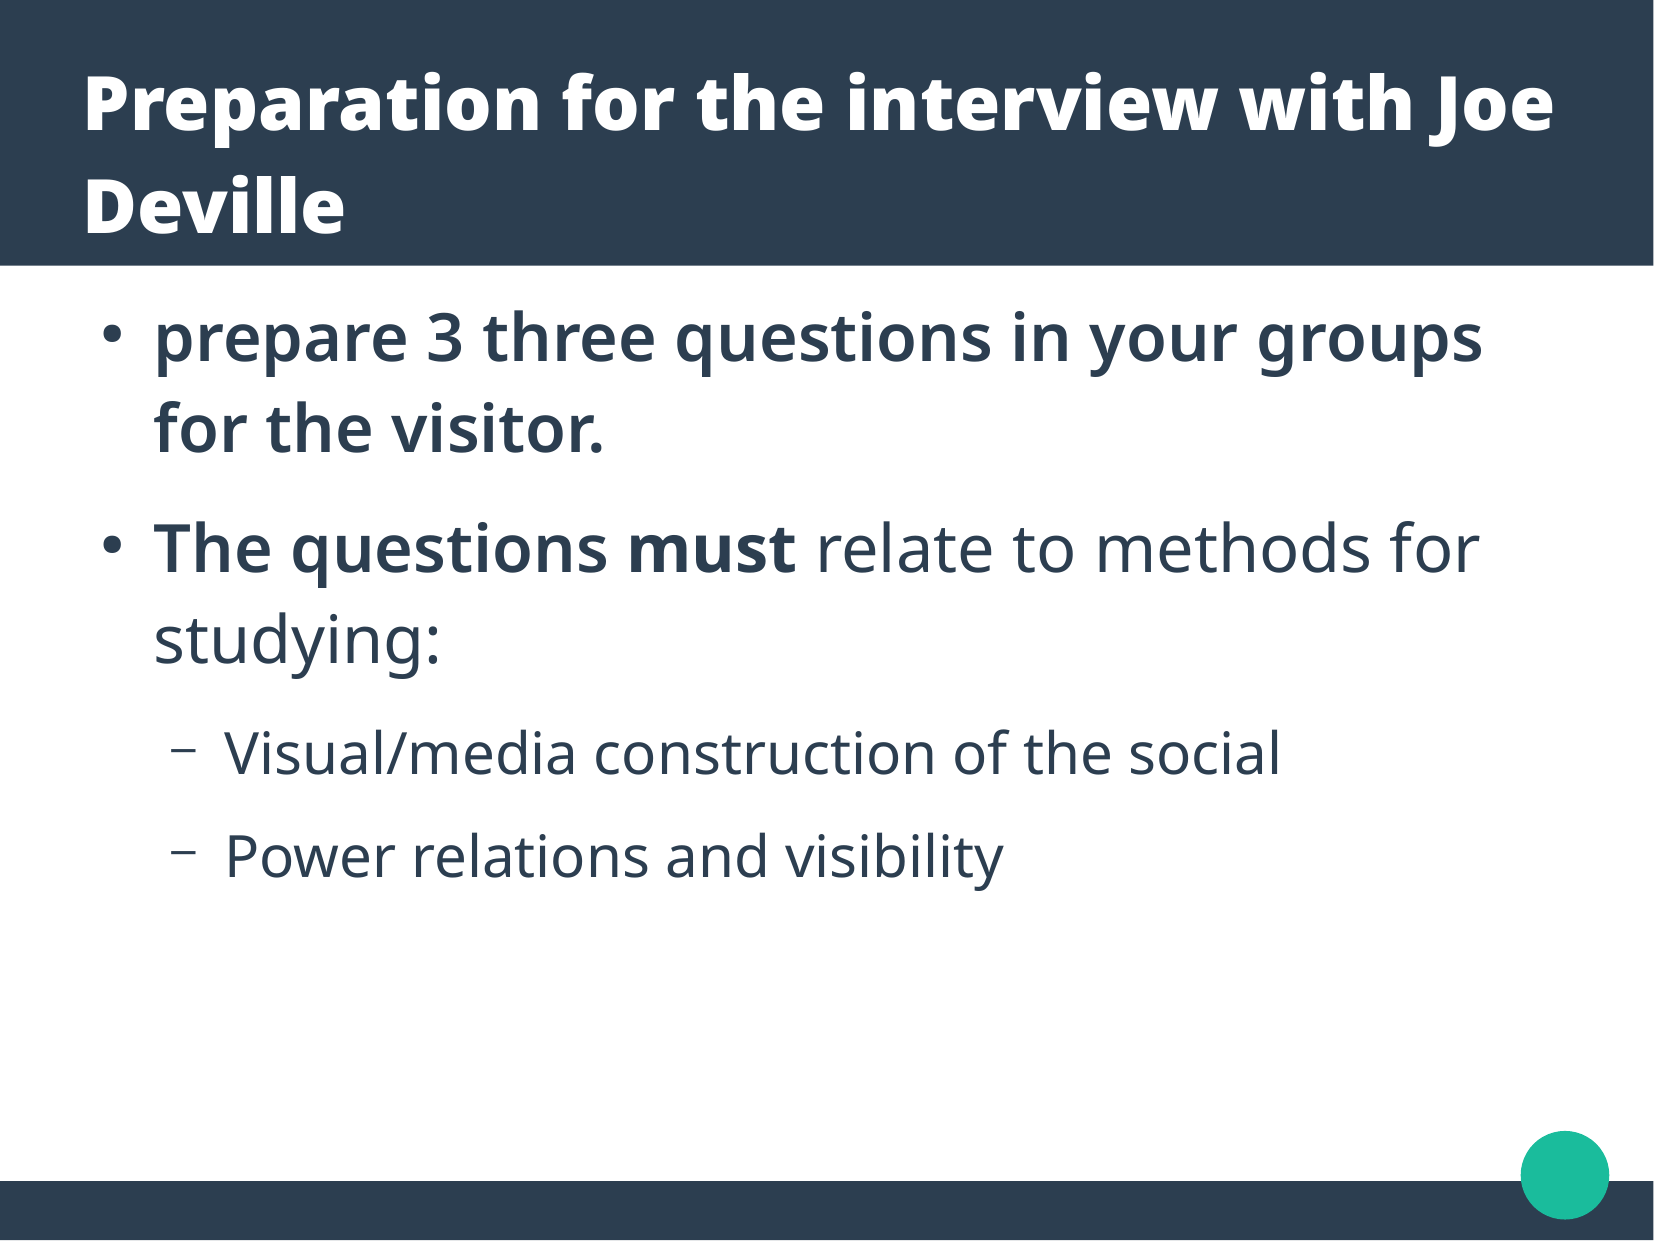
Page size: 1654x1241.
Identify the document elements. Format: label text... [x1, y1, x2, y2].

list prepare 3 three questions in your groups for the visitor. The questions must relate to methods for studying: Visual/media construction of the social Power relations and visibility [82, 290, 1571, 1010]
title Preparation for the interview with Joe Deville [82, 49, 1571, 257]
